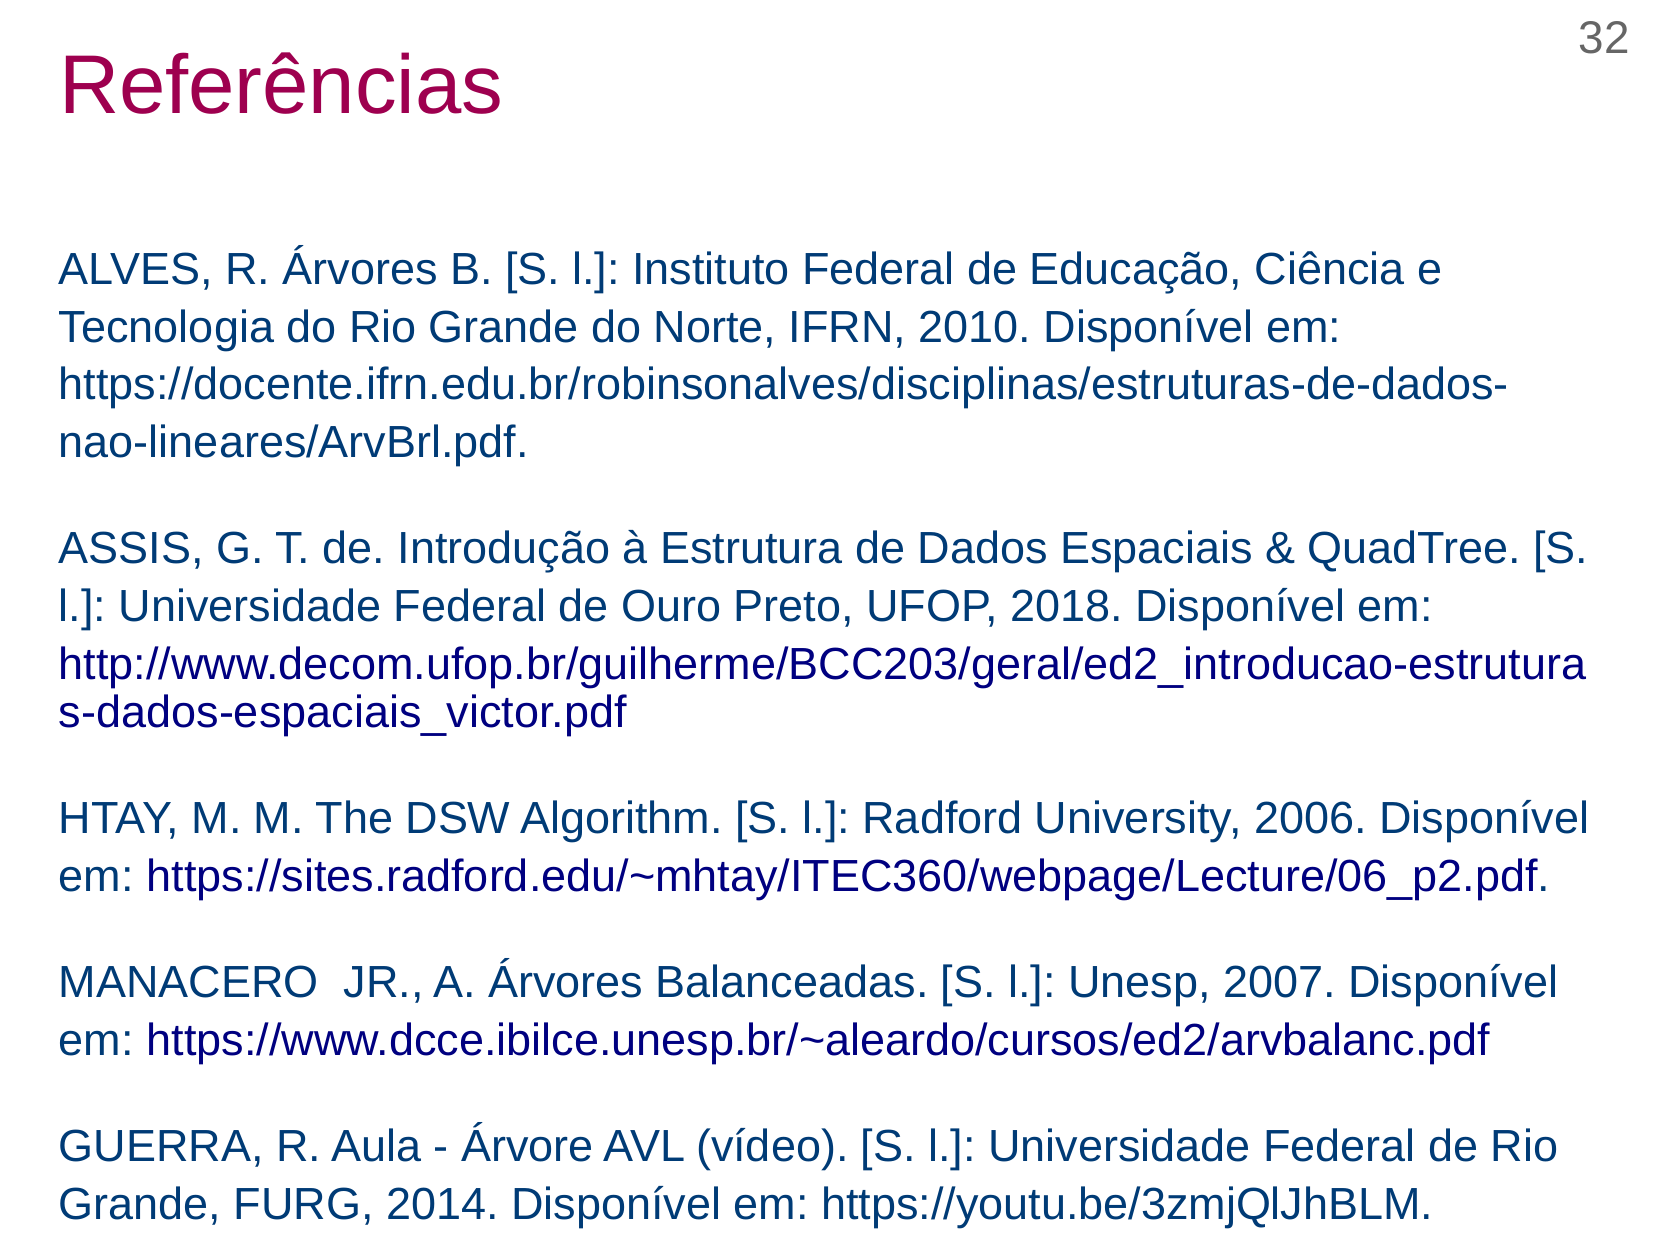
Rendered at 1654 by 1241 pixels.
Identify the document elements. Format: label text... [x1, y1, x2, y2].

title Referências [59, 29, 1595, 148]
list ALVES, R. Árvores B. [S. l.]: Instituto Federal de Educação, Ciência e Tecnologia do Rio Grande do Norte, IFRN, 2010. Disponível em: https://docente.ifrn.edu.br/robinsonalves/disciplinas/estruturas-de-dados-nao-lineares/ArvBrl.pdf. ASSIS, G. T. de. Introdução à Estrutura de Dados Espaciais & QuadTree. [S. l.]: Universidade Federal de Ouro Preto, UFOP, 2018. Disponível em: http://www.decom.ufop.br/guilherme/BCC203/geral/ed2_introducao-estruturas-dados-espaciais_victor.pdf HTAY, M. M. The DSW Algorithm. [S. l.]: Radford University, 2006. Disponível em: https://sites.radford.edu/~mhtay/ITEC360/webpage/Lecture/06_p2.pdf. MANACERO JR., A. Árvores Balanceadas. [S. l.]: Unesp, 2007. Disponível em: https://www.dcce.ibilce.unesp.br/~aleardo/cursos/ed2/arvbalanc.pdf GUERRA, R. Aula - Árvore AVL (vídeo). [S. l.]: Universidade Federal de Rio Grande, FURG, 2014. Disponível em: https://youtu.be/3zmjQlJhBLM. [59, 236, 1595, 1211]
